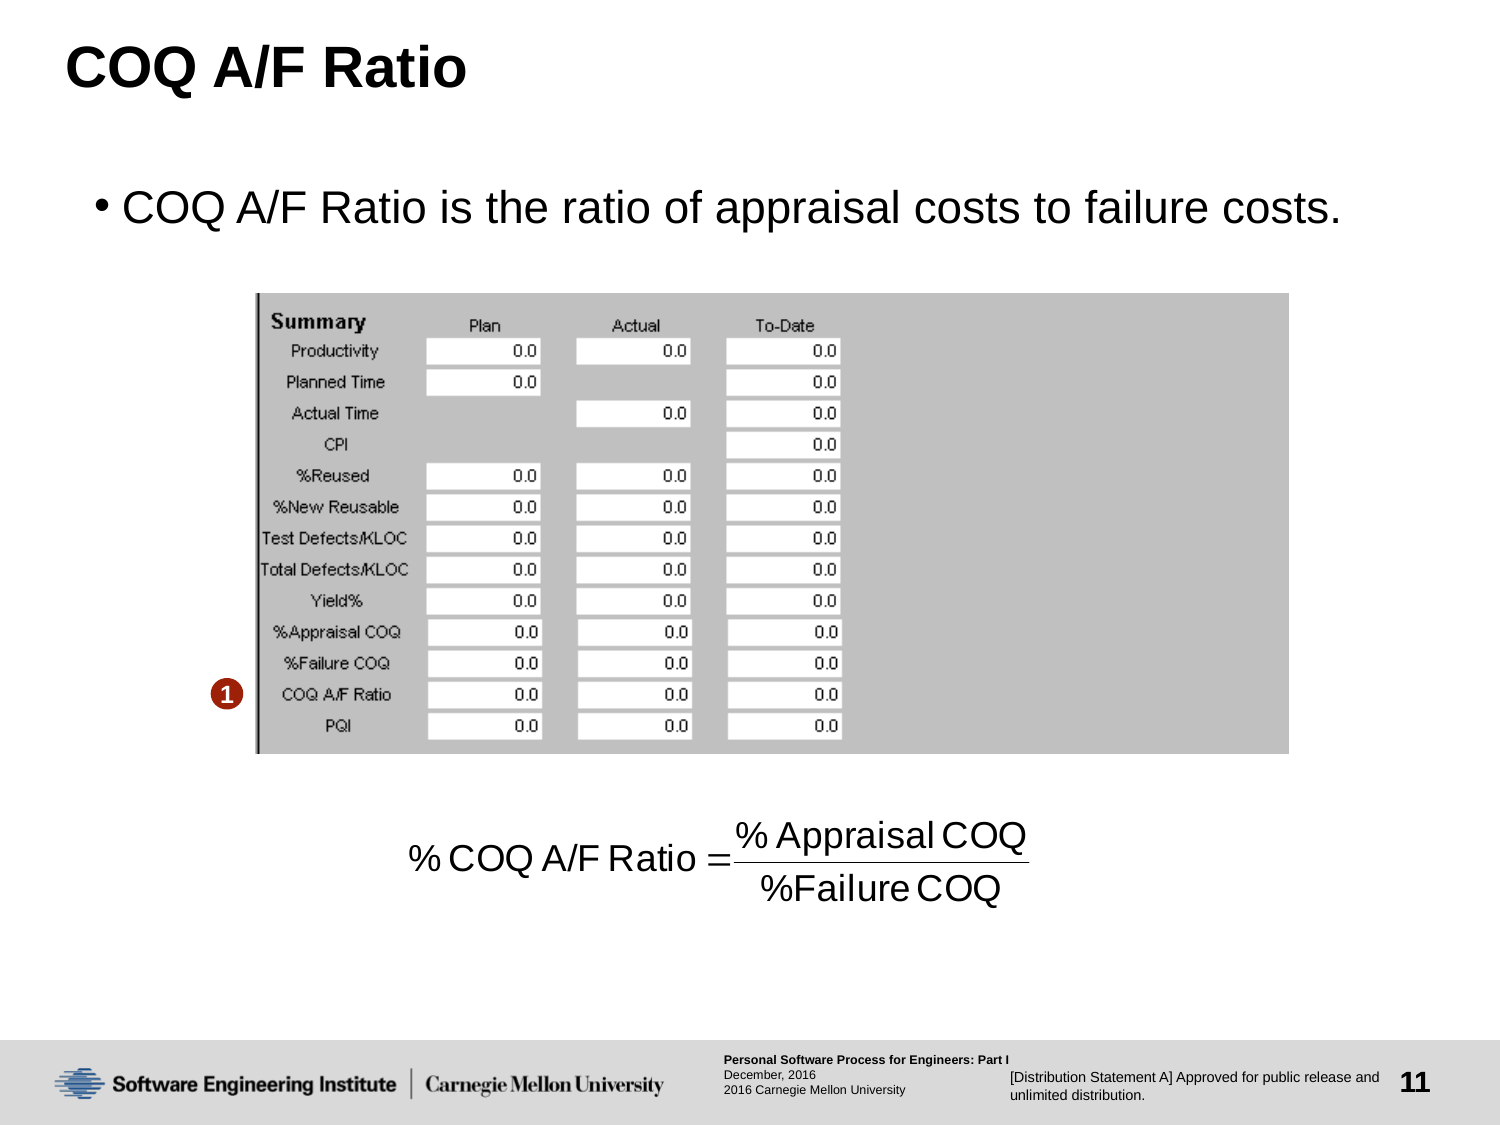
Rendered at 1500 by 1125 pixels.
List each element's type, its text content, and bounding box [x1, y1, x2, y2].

picture [210, 293, 1289, 754]
picture [46, 1061, 673, 1104]
list COQ A/F Ratio is the ratio of appraisal costs to failure costs. [65, 177, 1431, 1000]
picture [404, 812, 1036, 913]
title COQ A/F Ratio [65, 37, 1313, 148]
chart [405, 812, 1037, 914]
